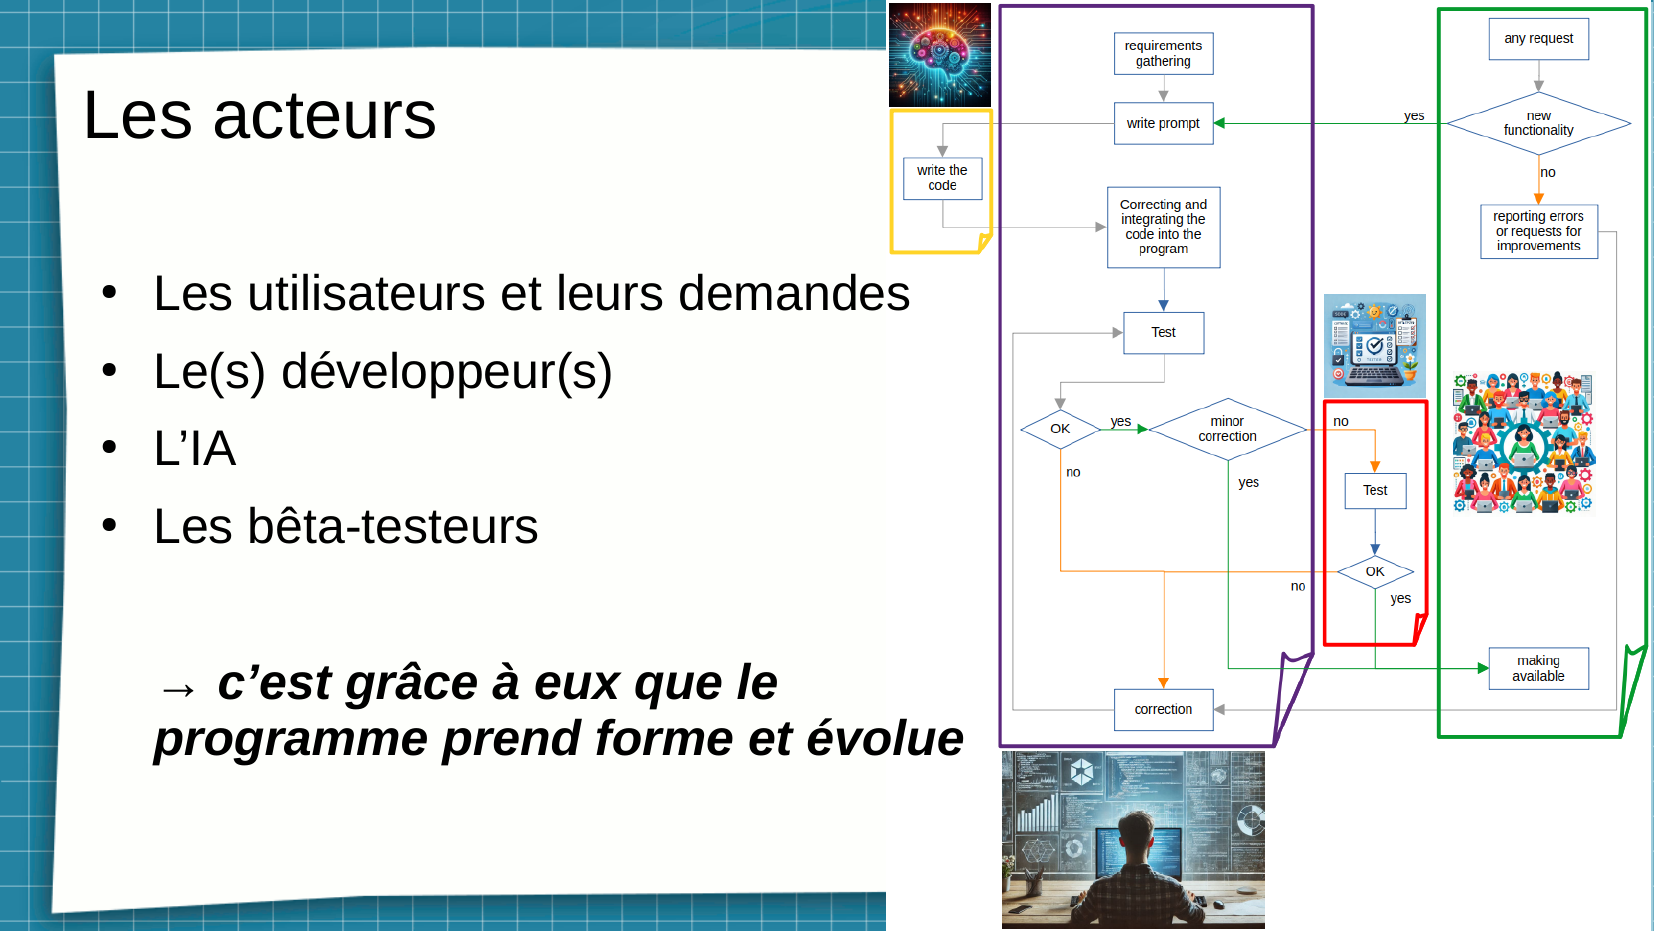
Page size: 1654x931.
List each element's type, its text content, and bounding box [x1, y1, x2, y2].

title Les acteurs [82, 37, 886, 193]
list Les utilisateurs et leurs demandes Le(s) développeur(s) L’IA Les bêta-testeurs → c’est grâce à eux que le programme prend forme et évolue [82, 264, 967, 834]
picture [0, 0, 1654, 931]
